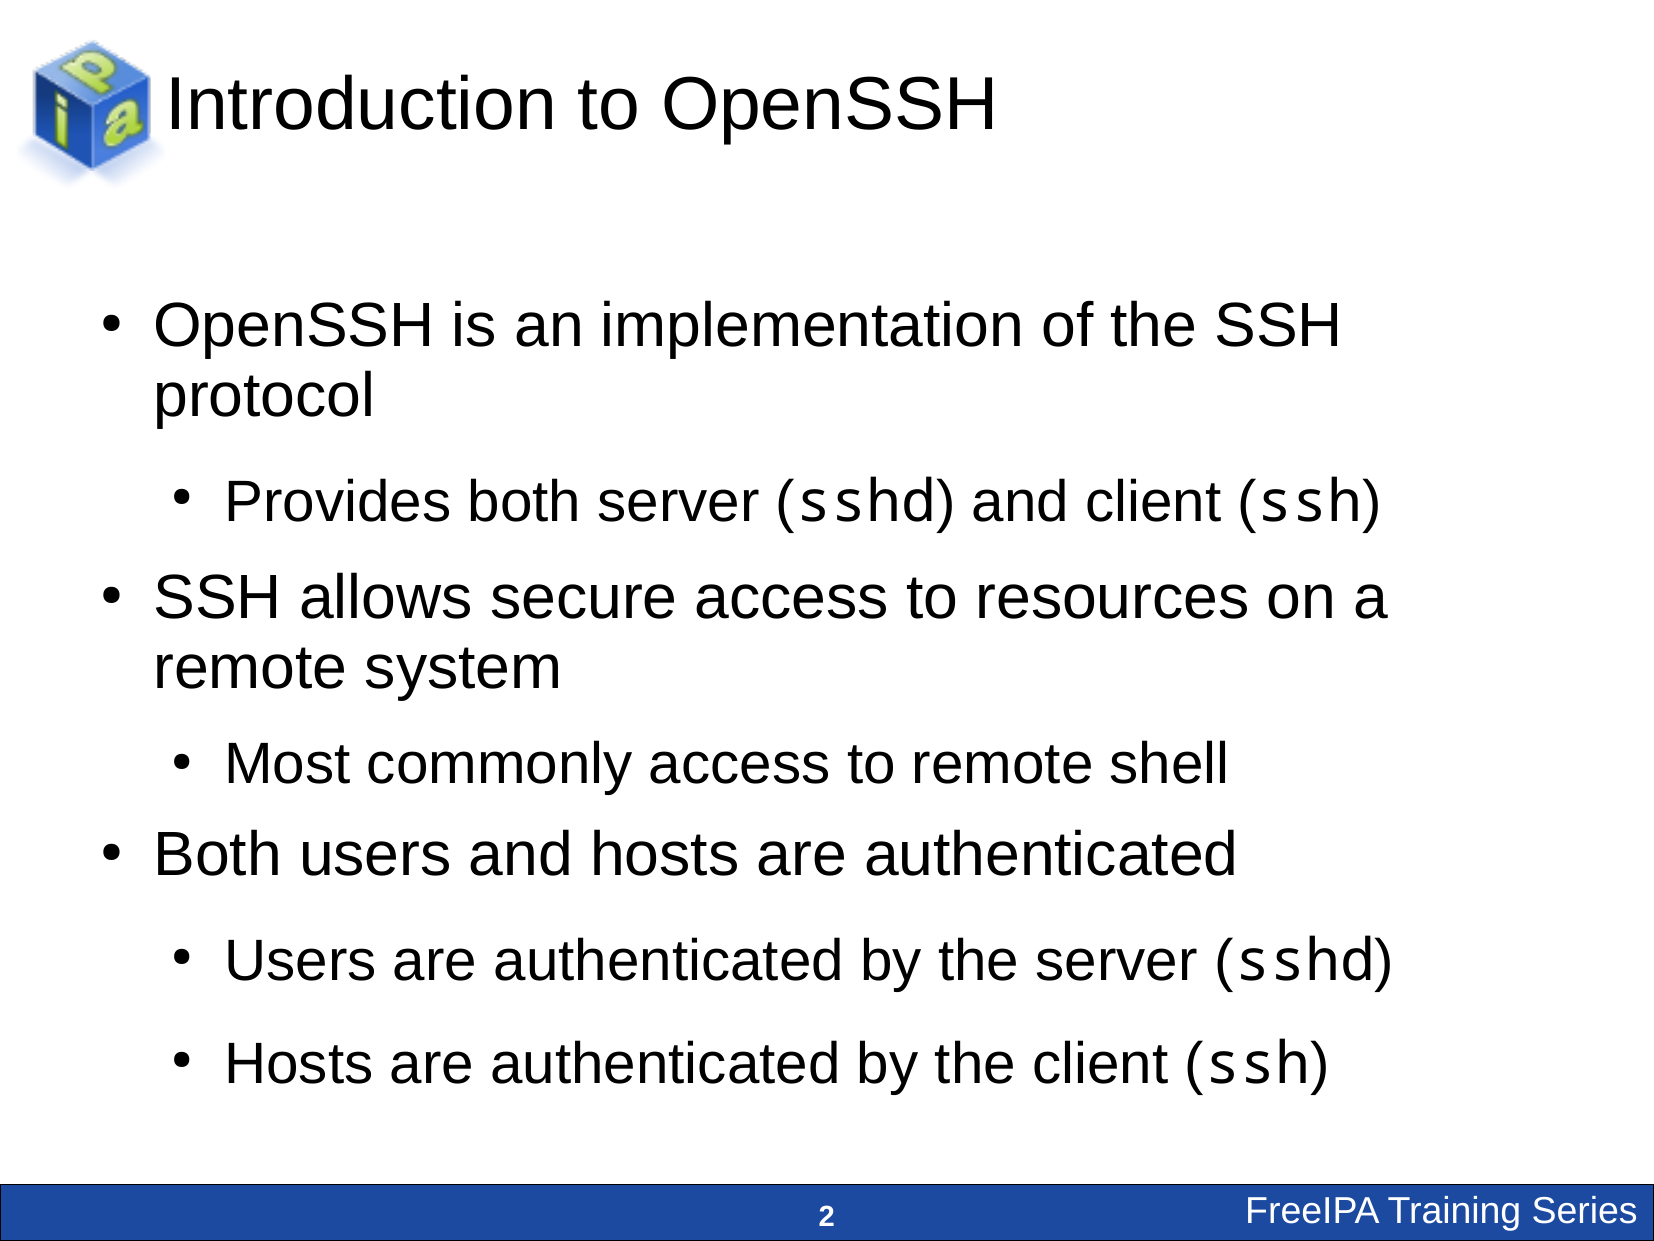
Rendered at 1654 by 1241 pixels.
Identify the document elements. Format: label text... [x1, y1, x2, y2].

picture [17, 34, 165, 193]
list OpenSSH is an implementation of the SSH protocol Provides both server (sshd) and client (ssh) SSH allows secure access to resources on a remote system Most commonly access to remote shell Both users and hosts are authenticated Users are authenticated by the server (sshd) Hosts are authenticated by the client (ssh) [82, 290, 1571, 1109]
title Introduction to OpenSSH [165, 0, 1654, 208]
